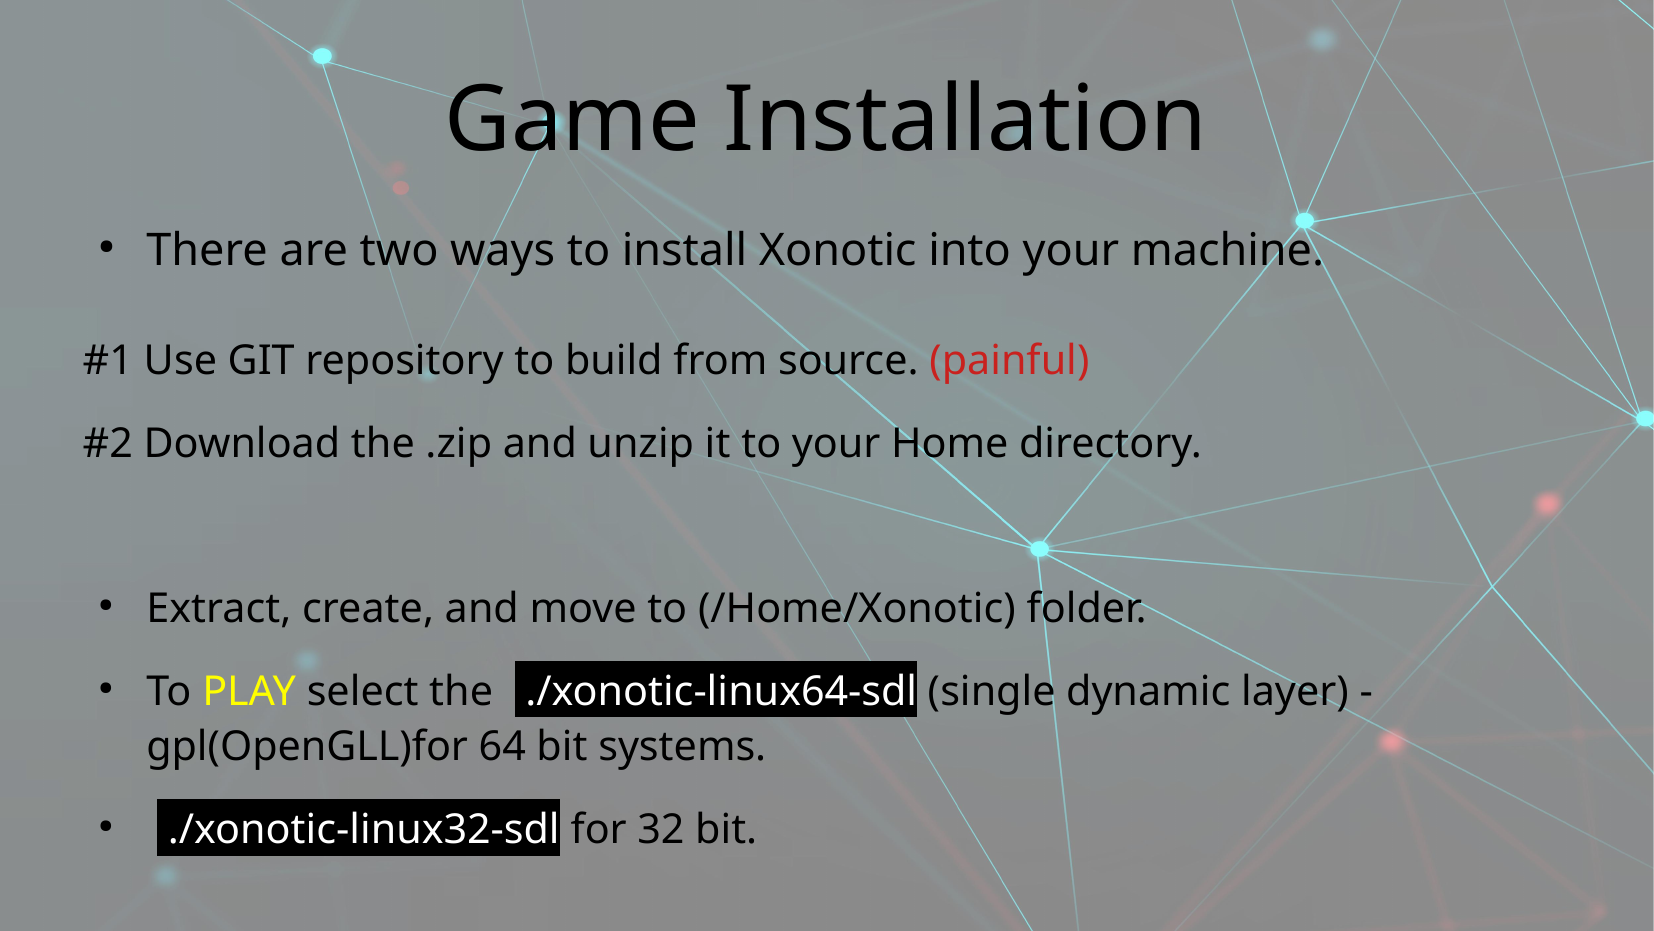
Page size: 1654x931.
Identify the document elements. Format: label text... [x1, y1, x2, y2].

picture [0, 0, 1654, 931]
list There are two ways to install Xonotic into your machine. #1 Use GIT repository to build from source. (painful) #2 Download the .zip and unzip it to your Home directory. Extract, create, and move to (/Home/Xonotic) folder. To PLAY select the ./xonotic-linux64-sdl (single dynamic layer) -gpl(OpenGLL)for 64 bit systems. ./xonotic-linux32-sdl for 32 bit. [82, 217, 1571, 863]
title Game Installation [82, 37, 1571, 193]
